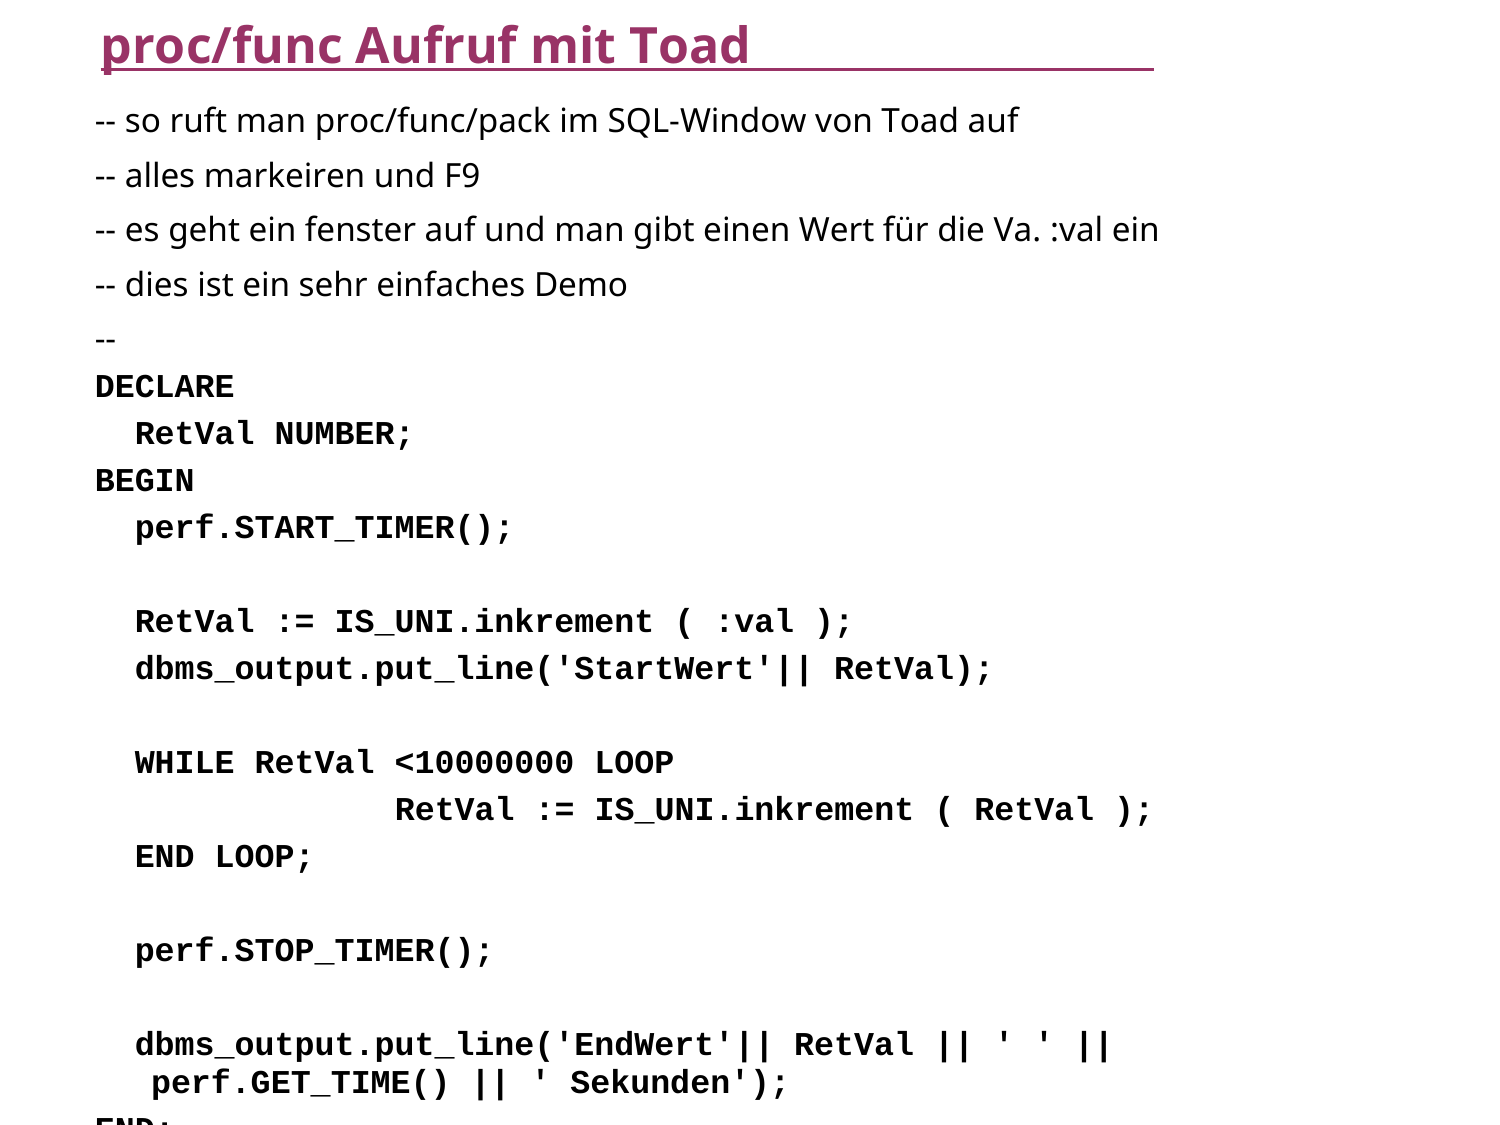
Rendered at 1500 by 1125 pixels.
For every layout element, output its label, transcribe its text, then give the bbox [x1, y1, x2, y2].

list -- so ruft man proc/func/pack im SQL-Window von Toad auf -- alles markeiren und F9 -- es geht ein fenster auf und man gibt einen Wert für die Va. :val ein -- dies ist ein sehr einfaches Demo -- DECLARE RetVal NUMBER; BEGIN perf.START_TIMER(); RetVal := IS_UNI.inkrement ( :val ); dbms_output.put_line('StartWert'|| RetVal); WHILE RetVal <10000000 LOOP RetVal := IS_UNI.inkrement ( RetVal ); END LOOP; perf.STOP_TIMER(); dbms_output.put_line('EndWert'|| RetVal || ' ' || perf.GET_TIME() || ' Sekunden'); END; [94, 97, 1430, 1122]
title proc/func Aufruf mit Toad [100, 0, 1376, 97]
